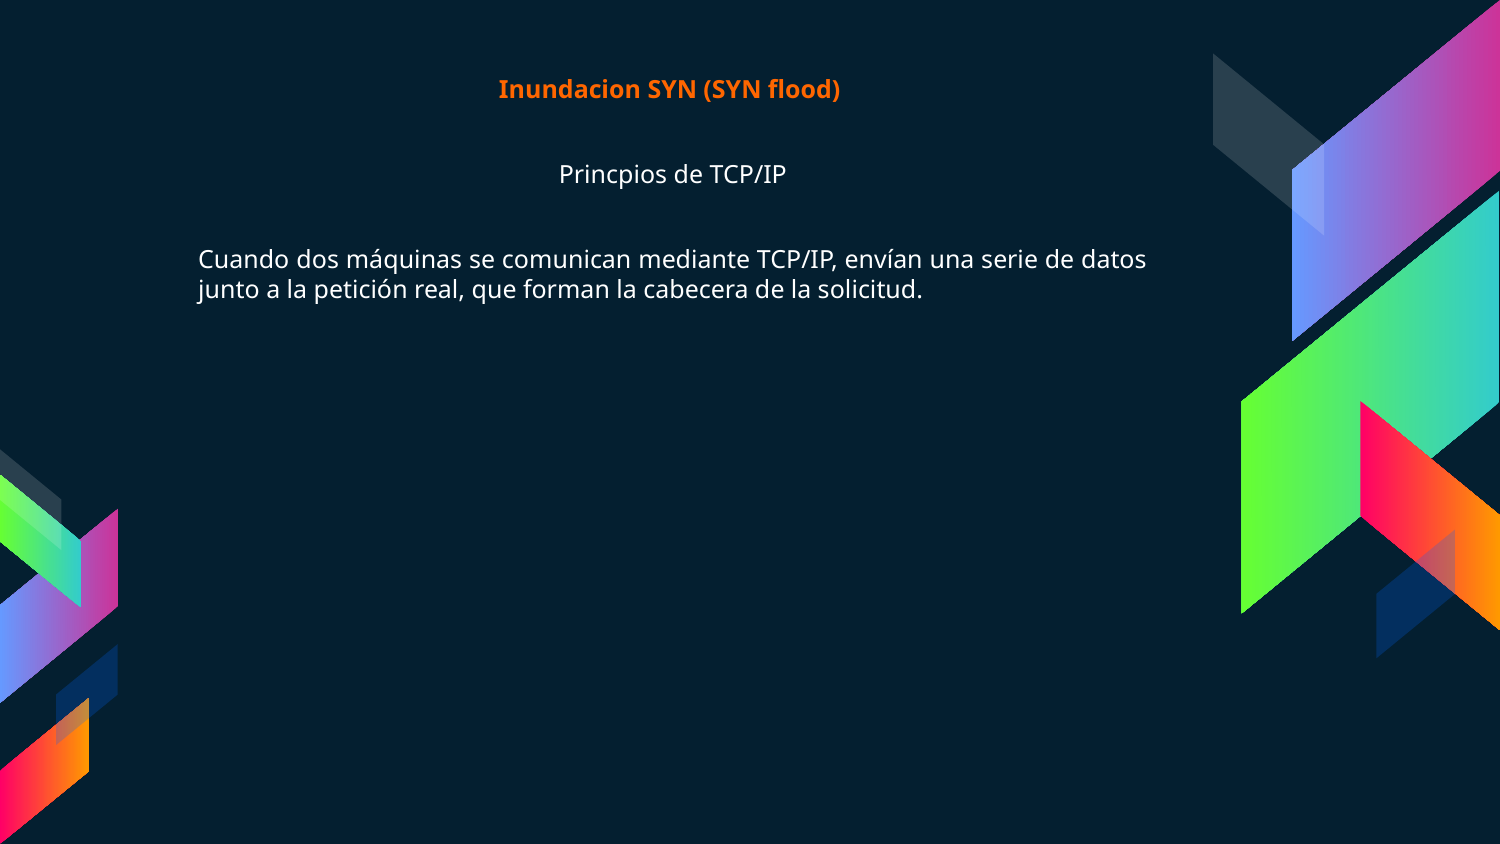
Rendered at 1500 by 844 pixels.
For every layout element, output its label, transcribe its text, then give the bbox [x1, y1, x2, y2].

list Inundacion SYN (SYN flood) Princpios de TCP/IP Cuando dos máquinas se comunican mediante TCP/IP, envían una serie de datos junto a la petición real, que forman la cabecera de la solicitud. [183, 59, 1164, 506]
